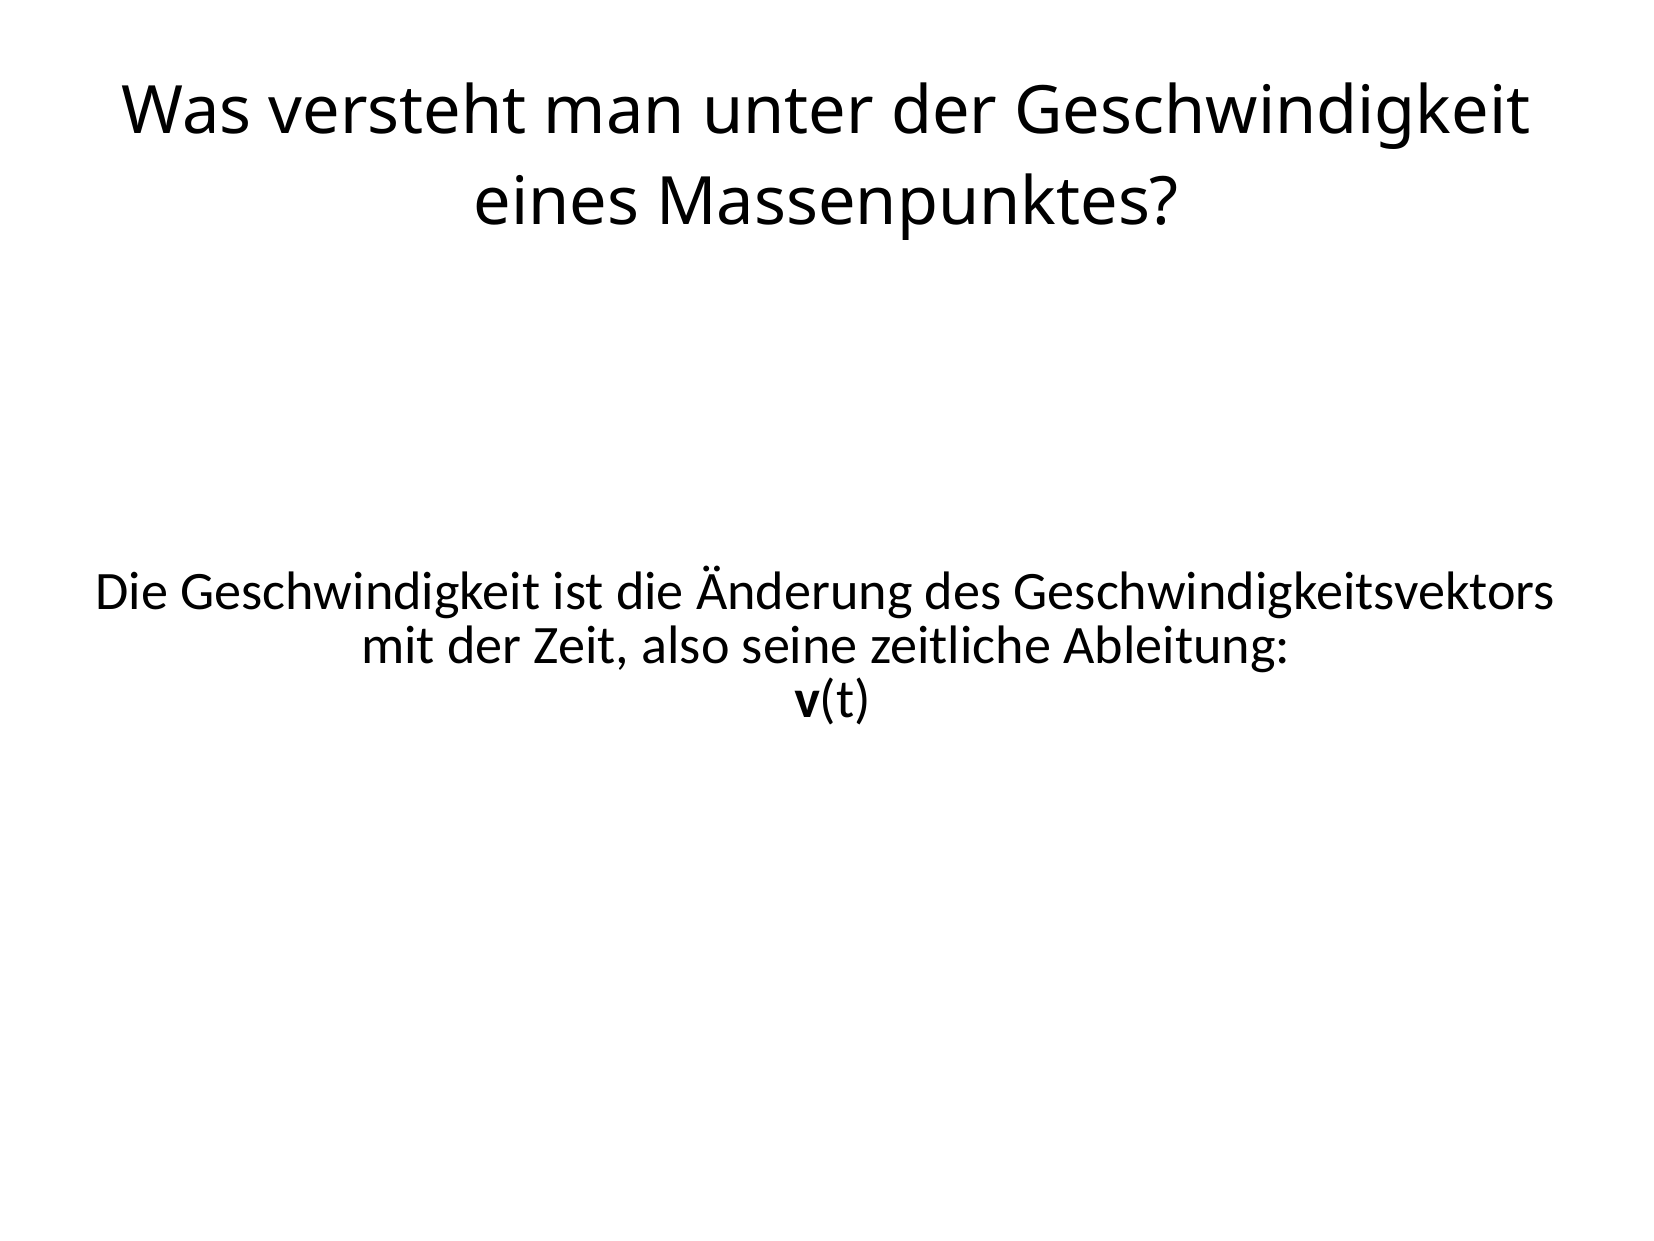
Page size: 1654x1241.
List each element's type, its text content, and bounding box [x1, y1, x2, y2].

title Was versteht man unter der Geschwindigkeit eines Massenpunktes? [82, 49, 1571, 257]
subtitle Die Geschwindigkeit ist die Änderung des Geschwindigkeitsvektors mit der Zeit, also seine zeitliche Ableitung: v(t) [82, 290, 1571, 1010]
